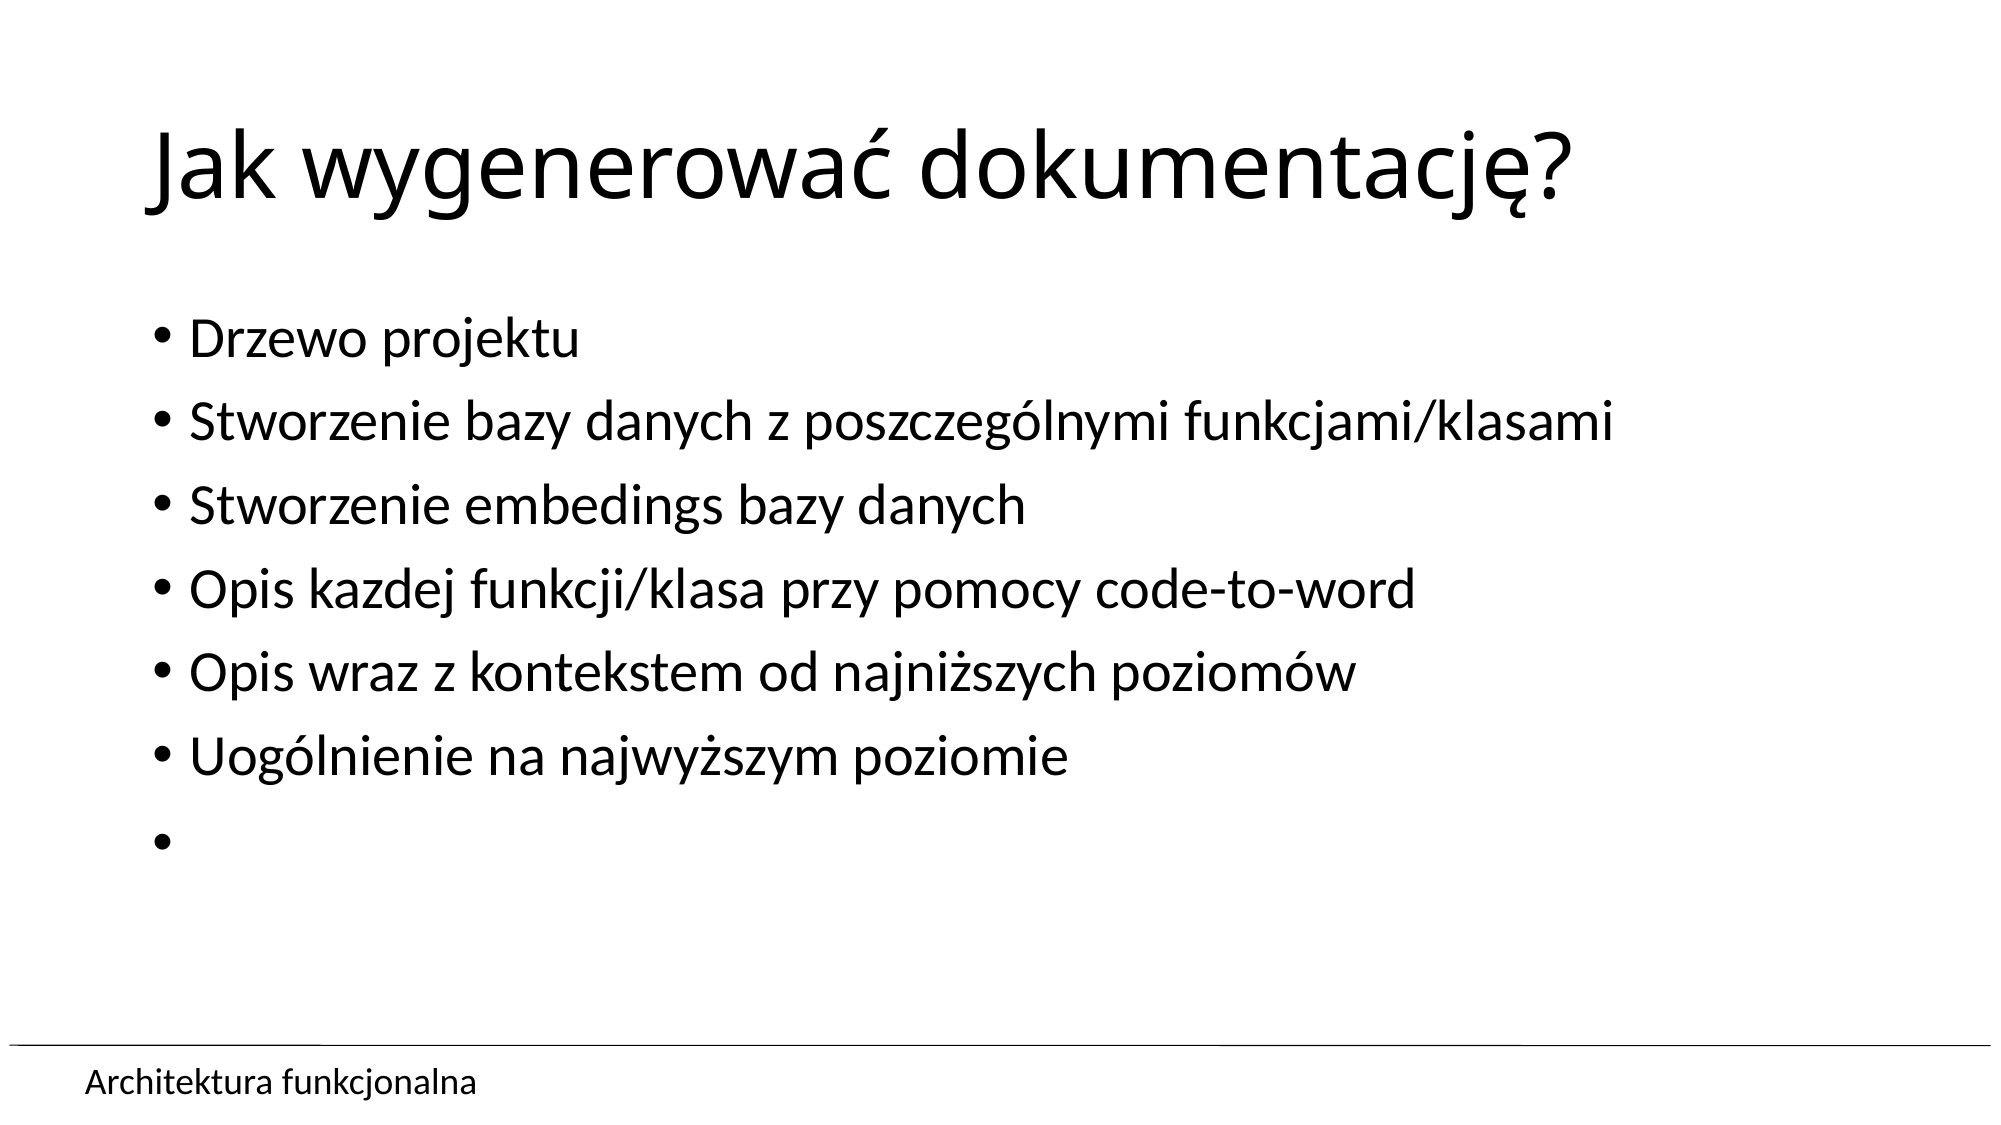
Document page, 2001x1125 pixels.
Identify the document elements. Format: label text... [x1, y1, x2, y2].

text_box Architektura funkcjonalna [69, 1049, 855, 1111]
title Jak wygenerować dokumentację? [137, 59, 1863, 278]
list Drzewo projektu Stworzenie bazy danych z poszczególnymi funkcjami/klasami Stworzenie embedings bazy danych Opis kazdej funkcji/klasa przy pomocy code-to-word Opis wraz z kontekstem od najniższych poziomów Uogólnienie na najwyższym poziomie [137, 299, 1863, 1014]
